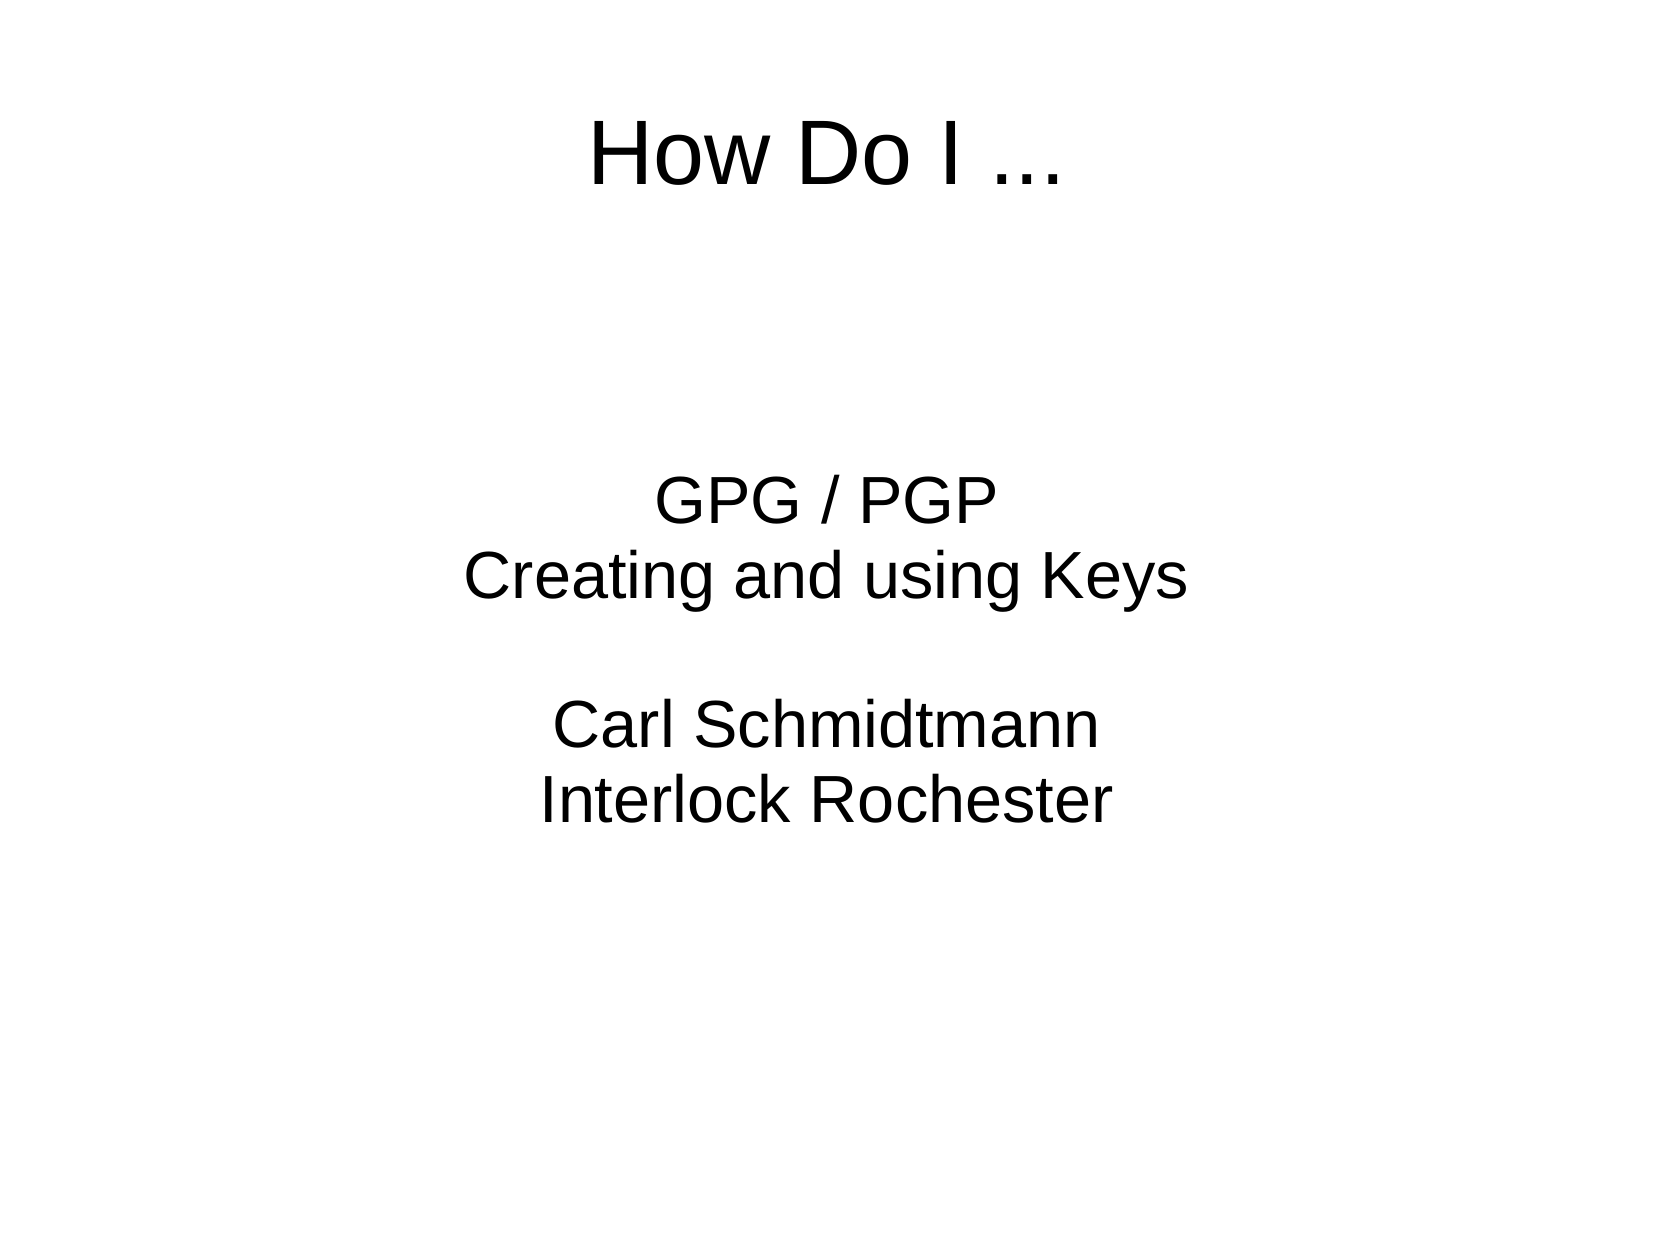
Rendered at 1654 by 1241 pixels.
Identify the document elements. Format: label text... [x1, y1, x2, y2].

title How Do I ... [82, 49, 1571, 257]
subtitle GPG / PGP Creating and using Keys Carl Schmidtmann Interlock Rochester [82, 290, 1571, 1010]
